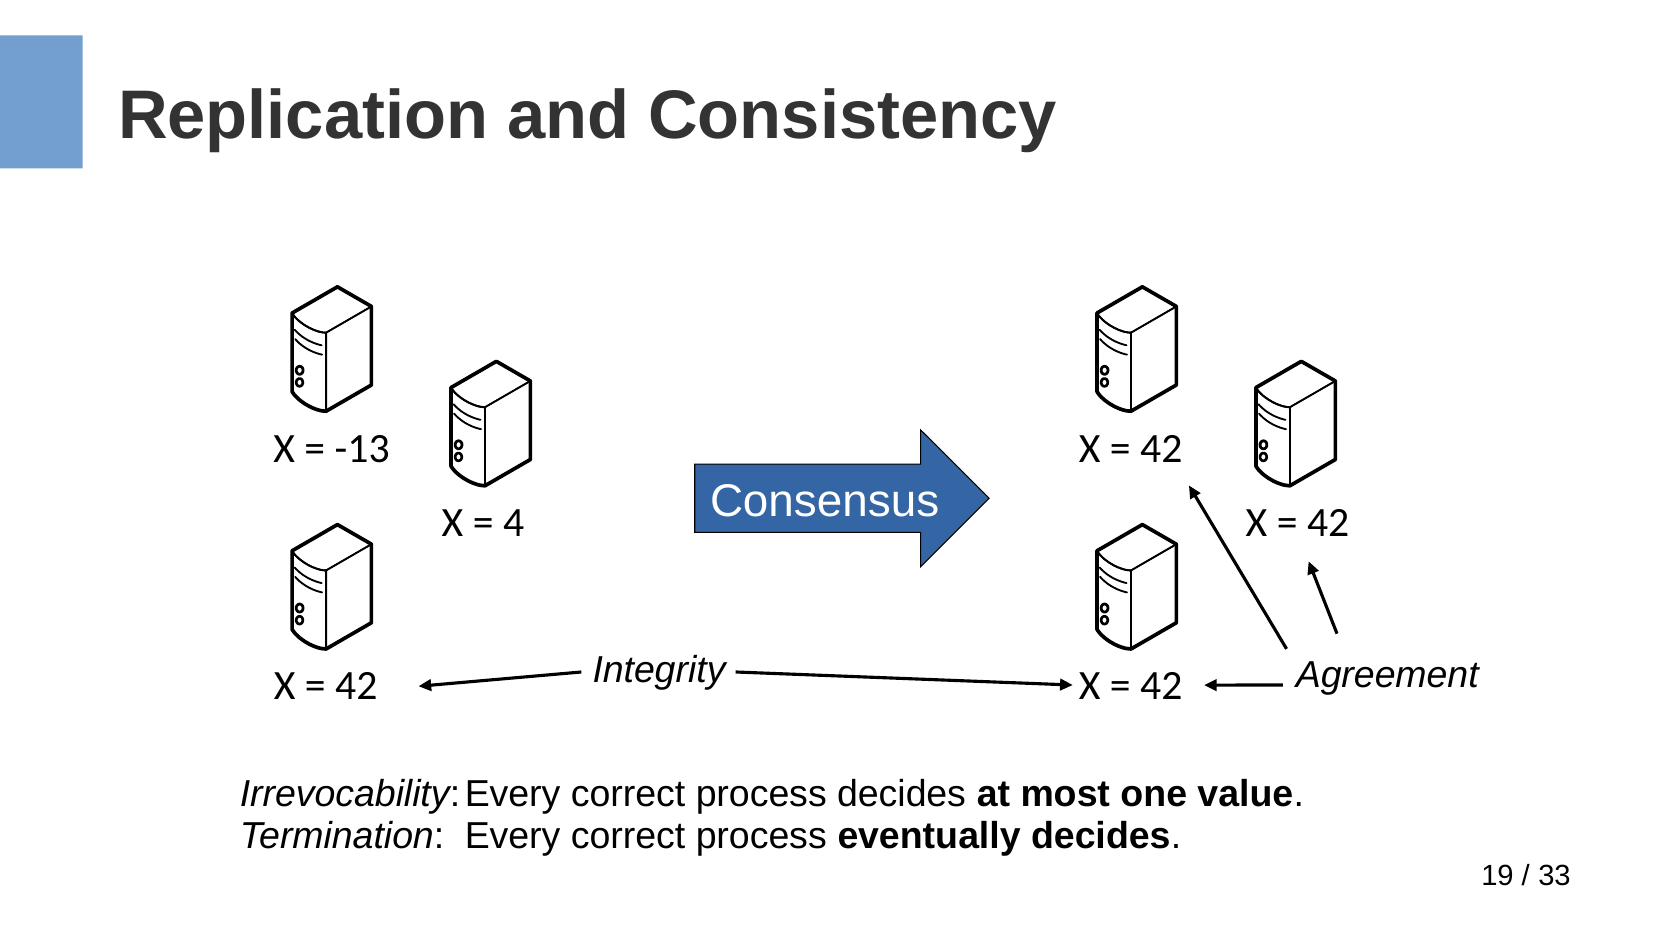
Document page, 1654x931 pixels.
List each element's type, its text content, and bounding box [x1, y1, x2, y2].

text_box Agreement [1281, 643, 1494, 703]
text_box X = 42 [1063, 413, 1198, 479]
picture [1095, 285, 1179, 413]
picture [1095, 522, 1179, 650]
title Replication and Consistency [118, 37, 1571, 193]
picture [1254, 359, 1338, 487]
text_box X = 42 [1230, 487, 1365, 553]
text_box Irrevocability: Every correct process decides at most one value. Termination: Every correct process eventually decides. [225, 764, 1351, 871]
text_box Integrity [577, 637, 741, 698]
picture [290, 285, 374, 413]
text_box X = 42 [1063, 650, 1198, 716]
text_box X = 4 [426, 487, 540, 553]
text_box Consensus [694, 429, 990, 567]
text_box X = 42 [259, 650, 393, 716]
picture [449, 359, 533, 487]
text_box X = -13 [258, 413, 405, 479]
picture [290, 522, 374, 650]
